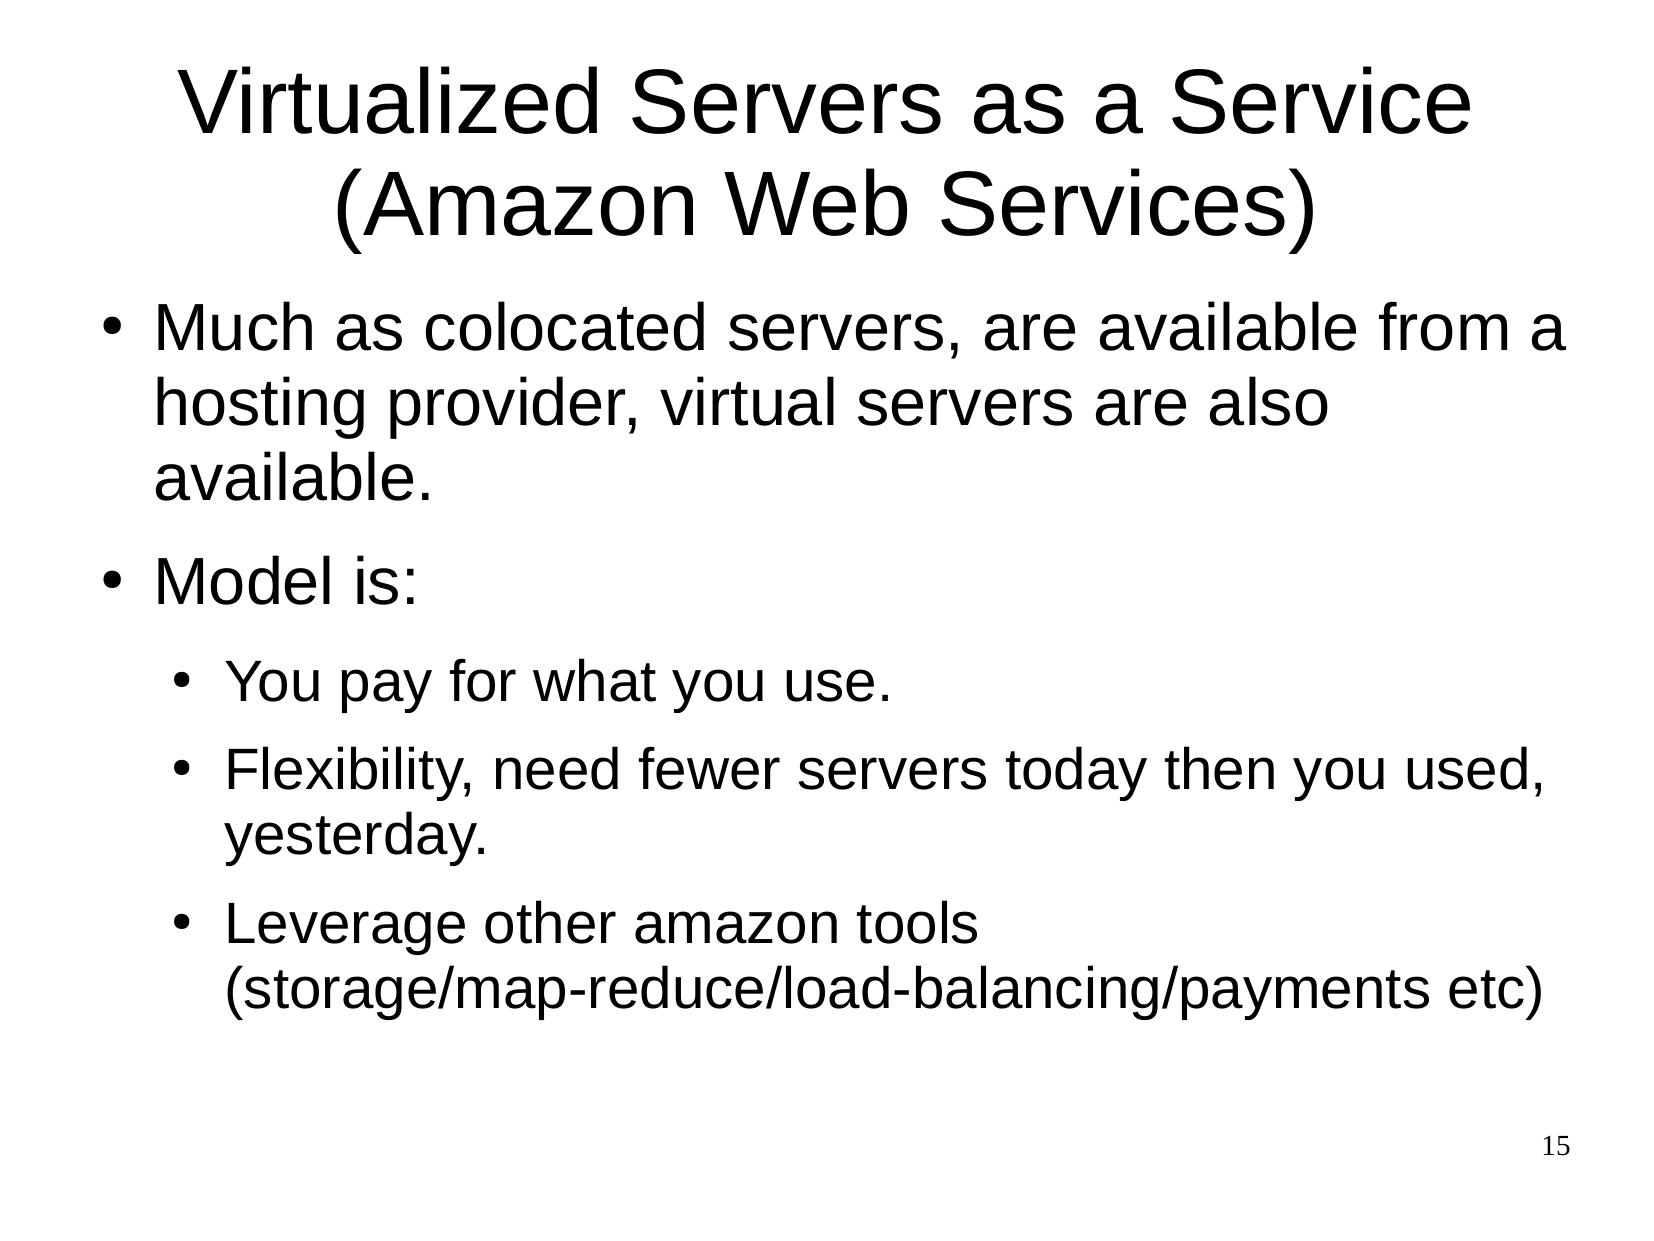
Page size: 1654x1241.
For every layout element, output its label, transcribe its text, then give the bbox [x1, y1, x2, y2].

list Much as colocated servers, are available from a hosting provider, virtual servers are also available. Model is: You pay for what you use. Flexibility, need fewer servers today then you used, yesterday. Leverage other amazon tools (storage/map-reduce/load-balancing/payments etc) [82, 290, 1571, 1109]
title Virtualized Servers as a Service (Amazon Web Services) [82, 49, 1571, 257]
